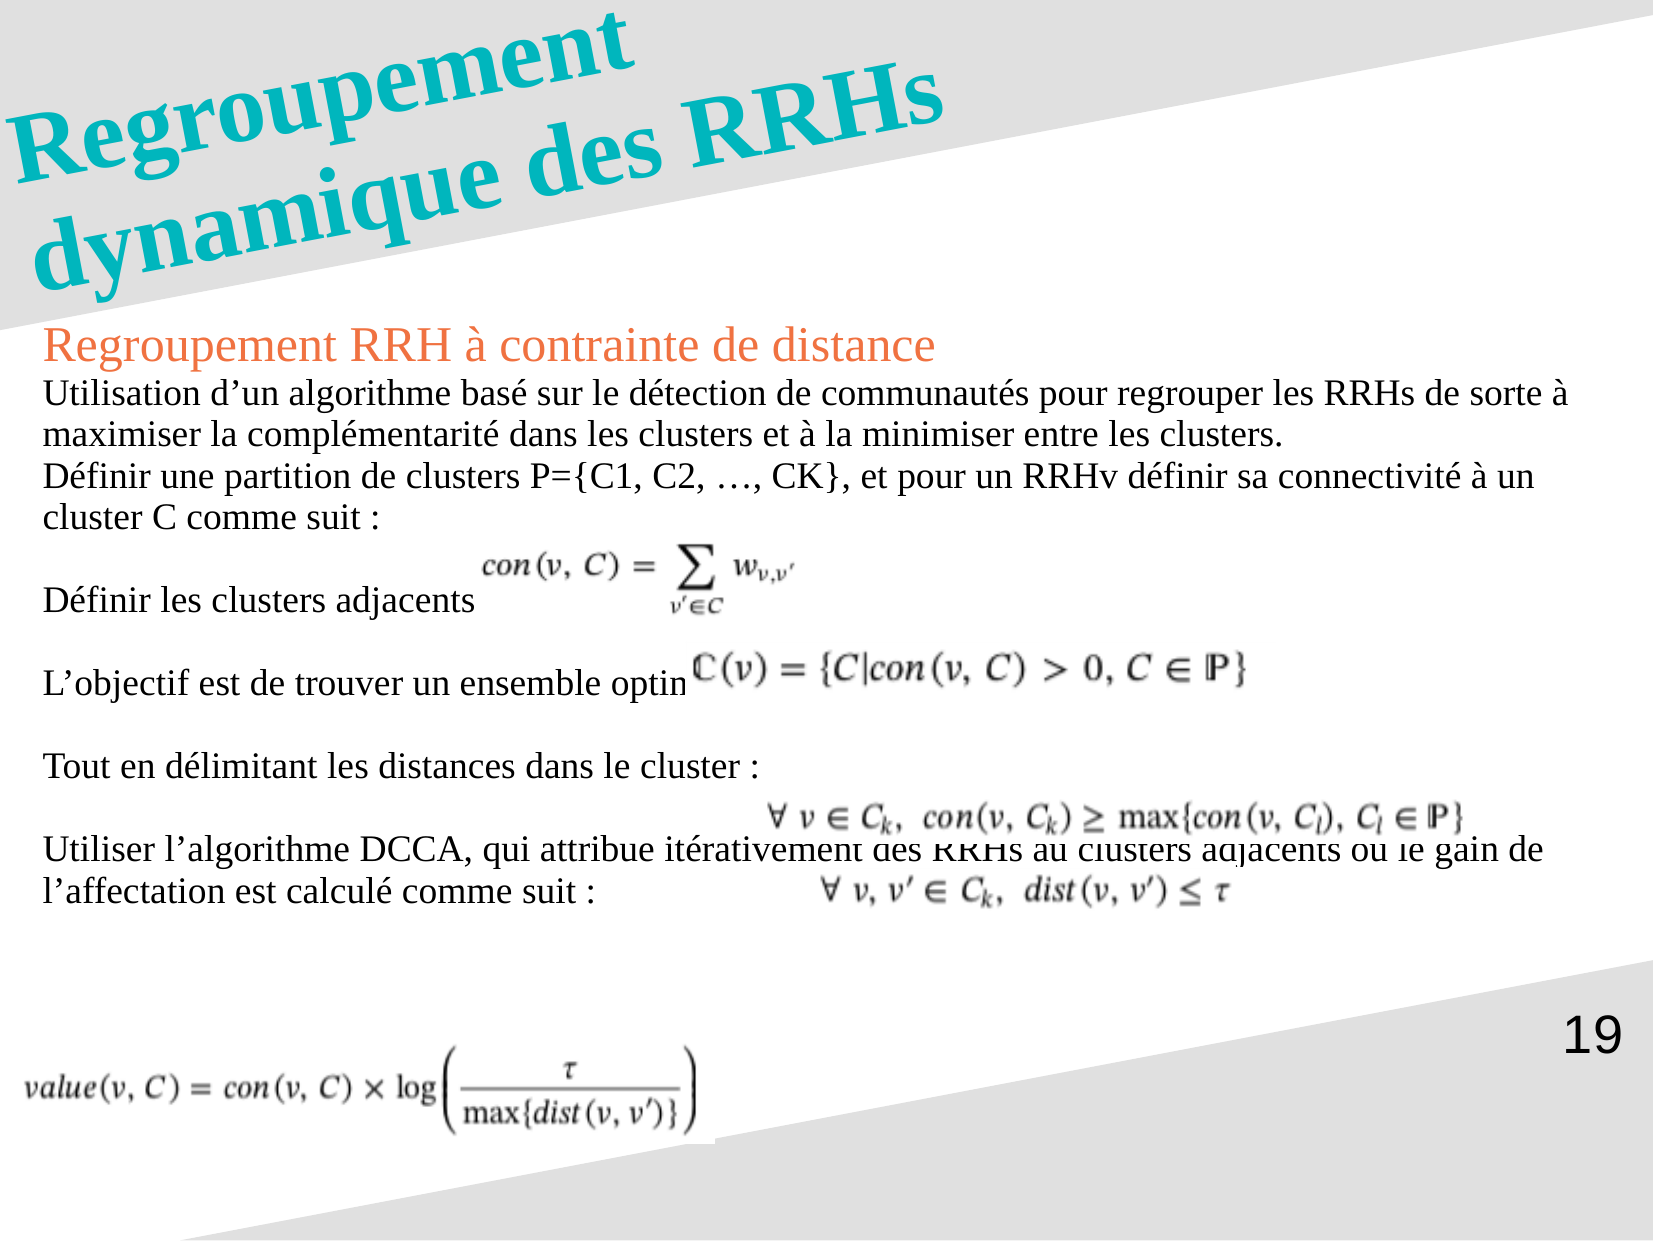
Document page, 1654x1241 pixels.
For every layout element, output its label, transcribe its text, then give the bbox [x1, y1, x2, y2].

picture [815, 867, 1246, 916]
title Regroupement dynamique des RRHs [0, 0, 1523, 309]
picture [685, 641, 1276, 697]
picture [764, 794, 1471, 844]
picture [480, 539, 811, 621]
text_box Regroupement RRH à contrainte de distance Utilisation d’un algorithme basé sur le détection de communautés pour regrouper les RRHs de sorte à maximiser la complémentarité dans les clusters et à la minimiser entre les clusters. Définir une partition de clusters P={C1, C2, …, CK}, et pour un RRHv définir sa connectivité à un cluster C comme suit : Définir les clusters adjacents à v comme : L’objectif est de trouver un ensemble optimal de cluster P : Tout en délimitant les distances dans le cluster : Utiliser l’algorithme DCCA, qui attribue itérativement des RRHs au clusters adjacents ou le gain de l’affectation est calculé comme suit : [27, 309, 1587, 1241]
picture [21, 1031, 715, 1144]
